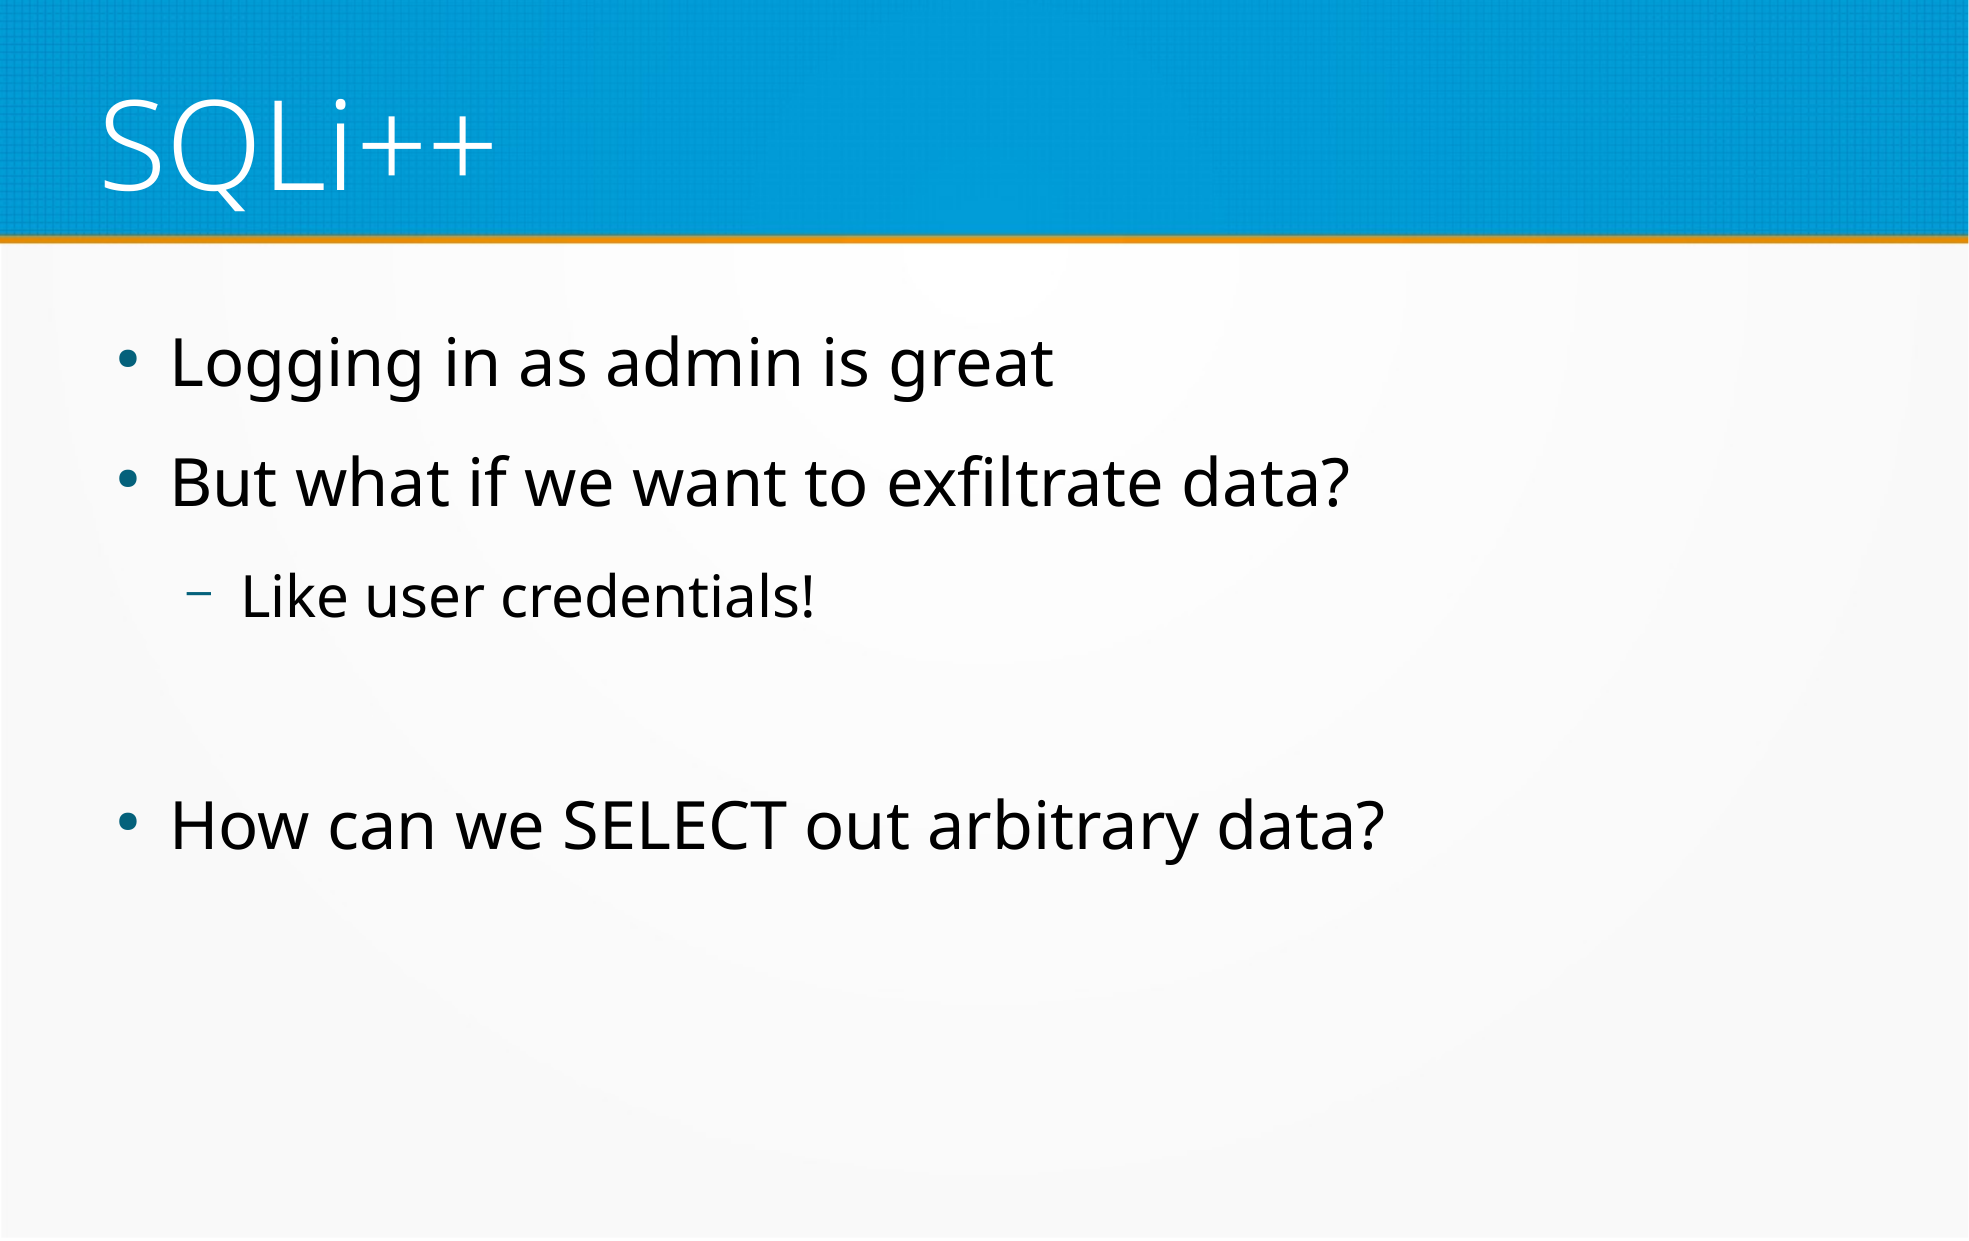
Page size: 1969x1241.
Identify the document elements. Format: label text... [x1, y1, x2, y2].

picture [0, 233, 1969, 1241]
title SQLi++ [98, 19, 1870, 227]
list Logging in as admin is great But what if we want to exfiltrate data? Like user credentials! How can we SELECT out arbitrary data? [98, 315, 1861, 1081]
